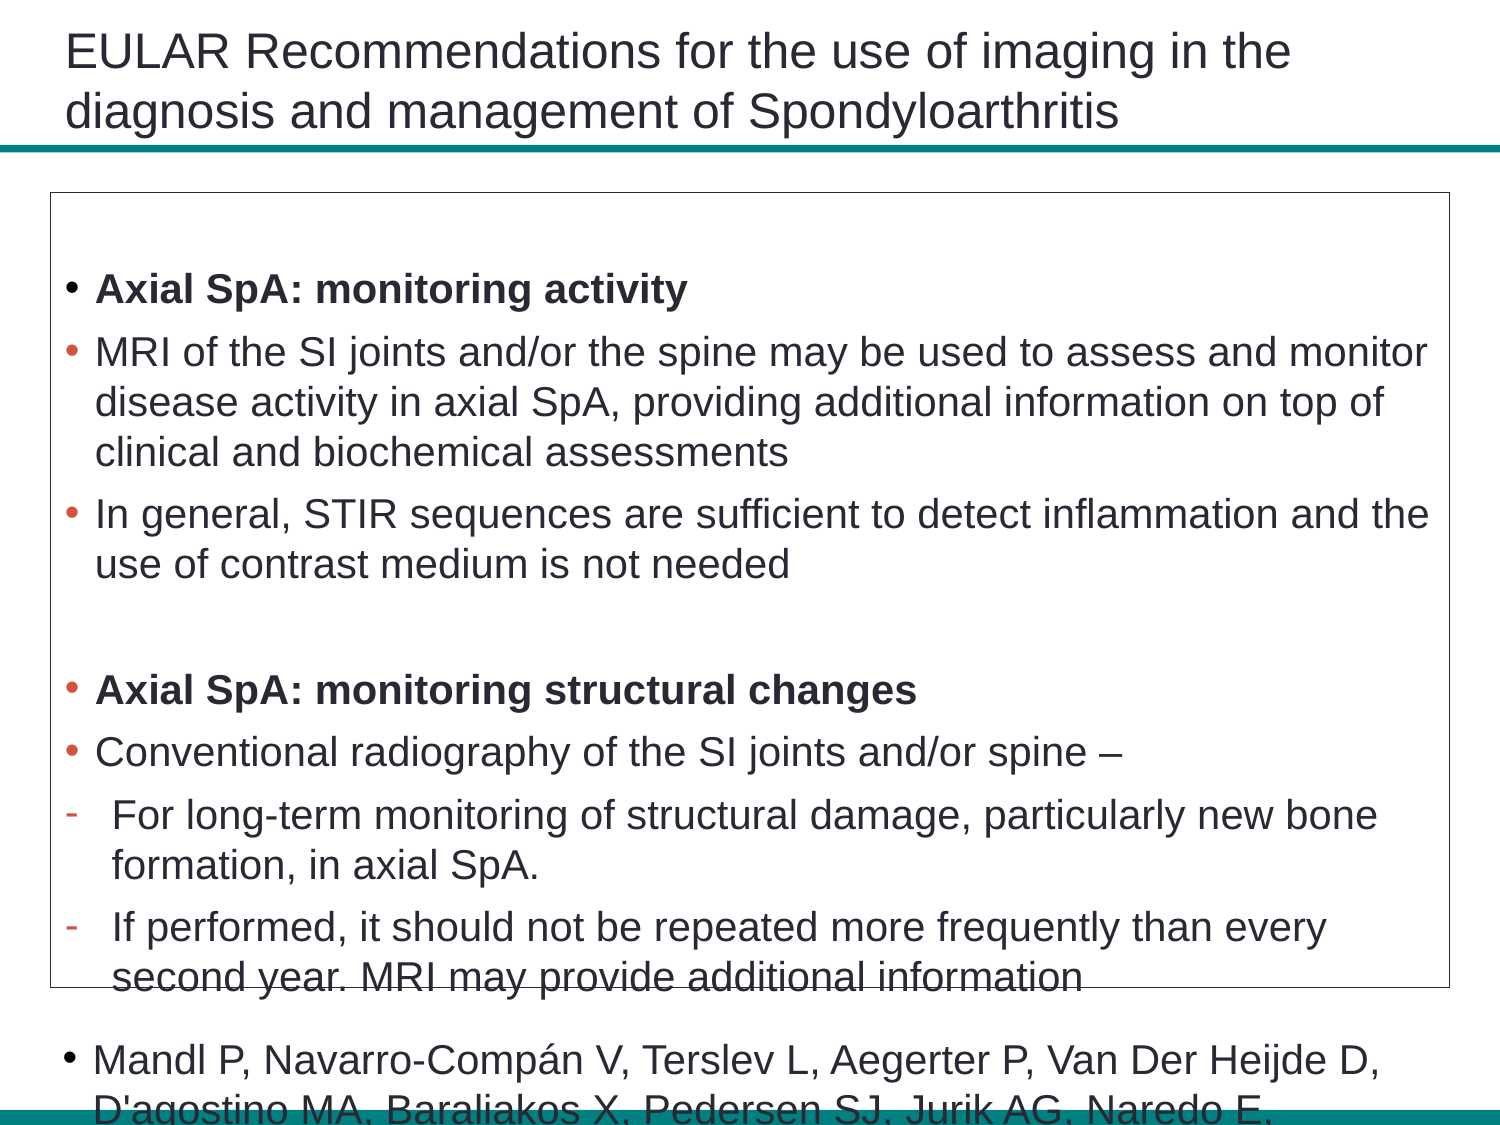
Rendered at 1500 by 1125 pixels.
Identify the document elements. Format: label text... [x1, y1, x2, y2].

list Axial SpA: monitoring activity MRI of the SI joints and/or the spine may be used to assess and monitor disease activity in axial SpA, providing additional information on top of clinical and biochemical assessments In general, STIR sequences are sufficient to detect inflammation and the use of contrast medium is not needed Axial SpA: monitoring structural changes Conventional radiography of the SI joints and/or spine – For long-term monitoring of structural damage, particularly new bone formation, in axial SpA. If performed, it should not be repeated more frequently than every second year. MRI may provide additional information [50, 192, 1450, 988]
list Mandl P, Navarro-Compán V, Terslev L, Aegerter P, Van Der Heijde D, D'agostino MA, Baraliakos X, Pedersen SJ, Jurik AG, Naredo E, Schueller-Weidekamm C. EULAR recommendations for the use of imaging in the diagnosis and management of spondyloarthritis in clinical practice. Annals of the rheumatic diseases. 2015 Jul 1;74(7):1327-39. [47, 1025, 1448, 1103]
title EULAR Recommendations for the use of imaging in the diagnosis and management of Spondyloarthritis [50, 11, 1450, 138]
